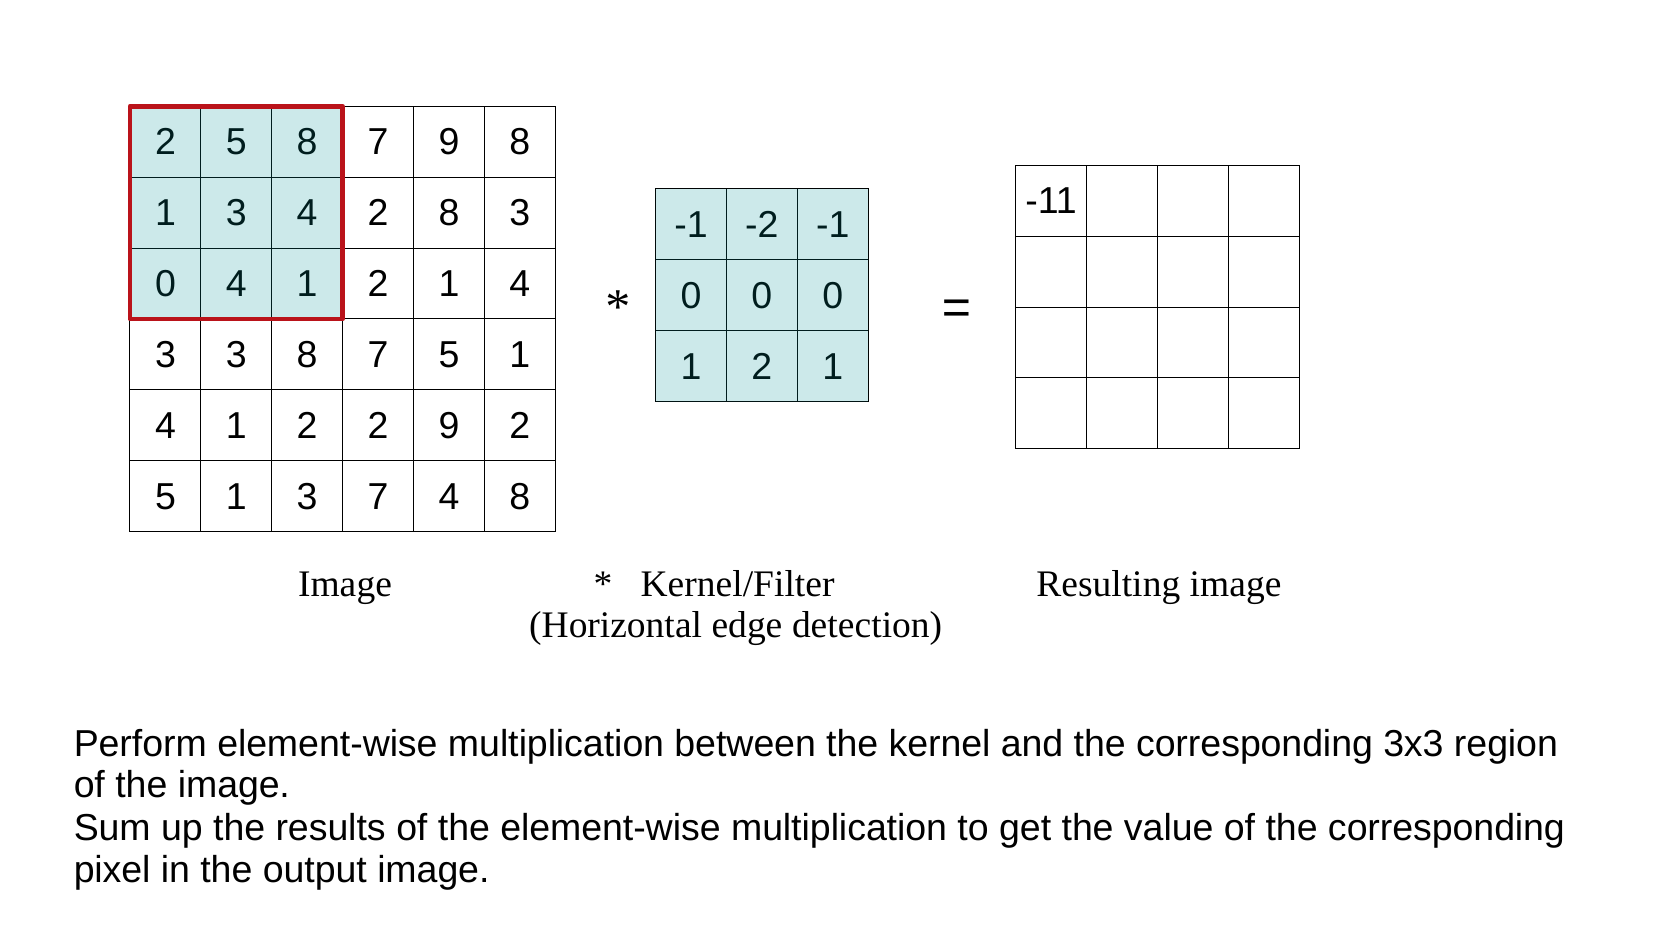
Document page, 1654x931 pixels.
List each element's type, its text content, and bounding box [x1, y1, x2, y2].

text_box 2 [342, 389, 413, 460]
text_box [655, 188, 869, 402]
text_box 5 [129, 460, 200, 532]
text_box 8 [271, 319, 342, 389]
text_box -11 [1015, 165, 1086, 236]
text_box 4 [129, 389, 200, 460]
text_box 1 [413, 248, 484, 319]
text_box 8 [484, 106, 556, 177]
text_box 9 [413, 389, 484, 460]
text_box 2 [271, 389, 342, 460]
text_box [129, 106, 343, 319]
text_box [1015, 165, 1300, 449]
text_box 2 [343, 177, 413, 248]
text_box = [927, 271, 975, 343]
text_box 7 [342, 460, 413, 532]
text_box 1 [484, 319, 556, 389]
text_box 2 [343, 248, 413, 319]
text_box 1 [200, 389, 271, 460]
text_box 9 [413, 106, 484, 177]
text_box 1 [200, 460, 271, 532]
text_box Image * Kernel/Filter Resulting image (Horizontal edge detection) [283, 555, 1347, 653]
text_box 5 [413, 319, 484, 389]
text_box 7 [343, 106, 413, 177]
text_box 4 [413, 460, 484, 532]
text_box 7 [342, 319, 413, 389]
text_box 4 [484, 248, 556, 319]
text_box 3 [484, 177, 556, 248]
text_box Perform element-wise multiplication between the kernel and the corresponding 3x3 region of the image. Sum up the results of the element-wise multiplication to get the value of the corresponding pixel in the output image. [59, 714, 1595, 898]
text_box * [590, 271, 638, 342]
text_box 3 [271, 460, 342, 532]
text_box 2 [484, 389, 556, 460]
text_box 8 [484, 460, 556, 532]
text_box 8 [413, 177, 484, 248]
text_box 3 [129, 319, 200, 389]
text_box 3 [200, 319, 271, 389]
